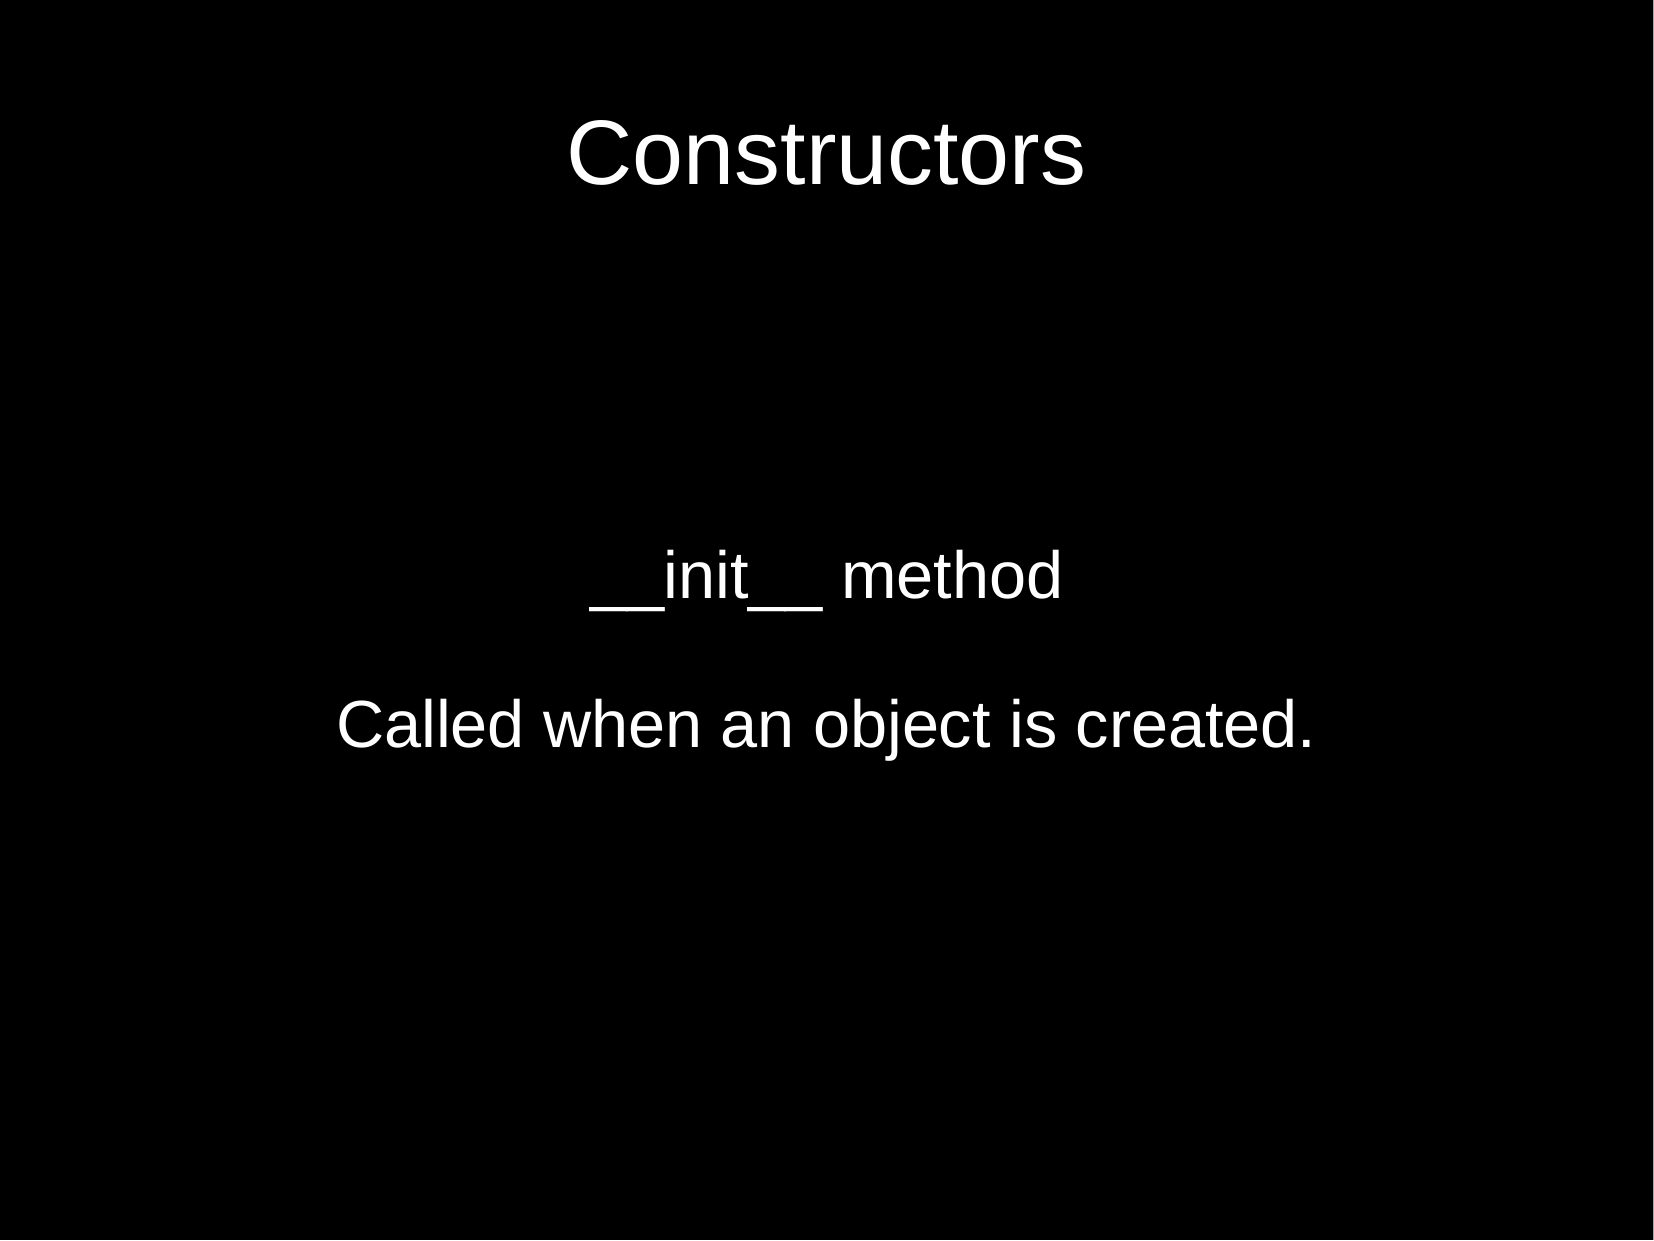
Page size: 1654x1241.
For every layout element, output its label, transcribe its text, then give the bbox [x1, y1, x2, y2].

subtitle __init__ method Called when an object is created. [82, 290, 1571, 1010]
title Constructors [82, 49, 1571, 257]
